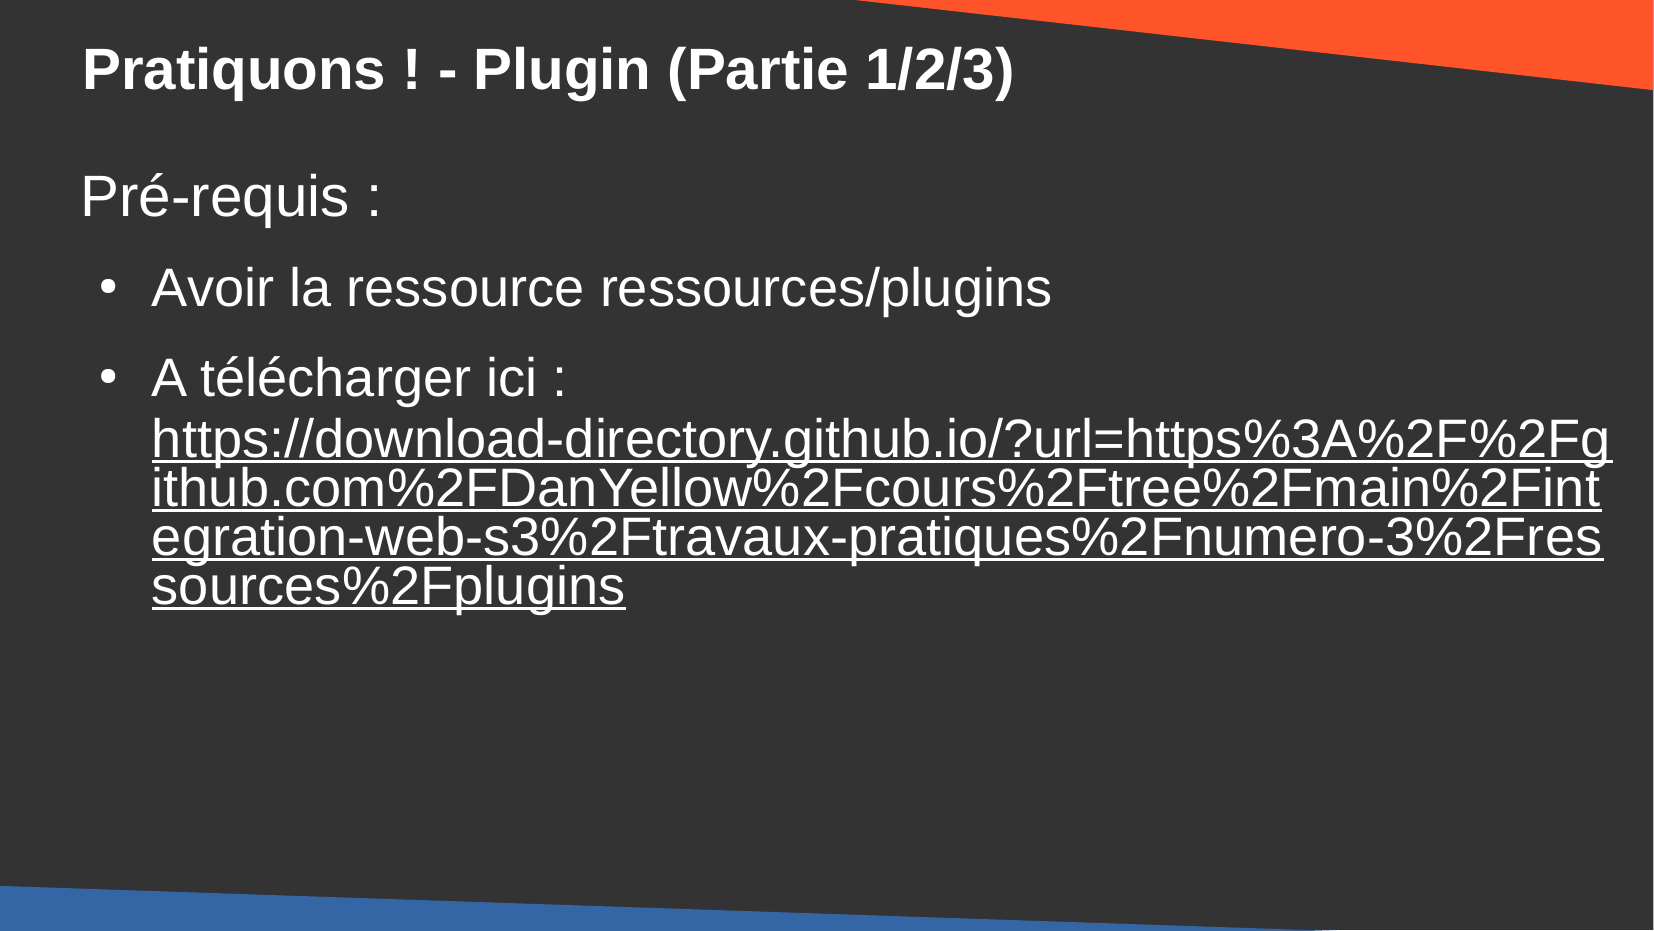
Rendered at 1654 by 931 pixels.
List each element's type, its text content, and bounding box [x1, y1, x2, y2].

text_box [0, 885, 1337, 931]
list Pré-requis : Avoir la ressource ressources/plugins A télécharger ici : https://download-directory.github.io/?url=https%3A%2F%2Fgithub.com%2FDanYellow%2Fcours%2Ftree%2Fmain%2Fintegration-web-s3%2Ftravaux-pratiques%2Fnumero-3%2Fressources%2Fplugins [80, 163, 1620, 686]
title Pratiquons ! - Plugin (Partie 1/2/3) [82, 37, 1571, 114]
text_box [855, 0, 1654, 91]
